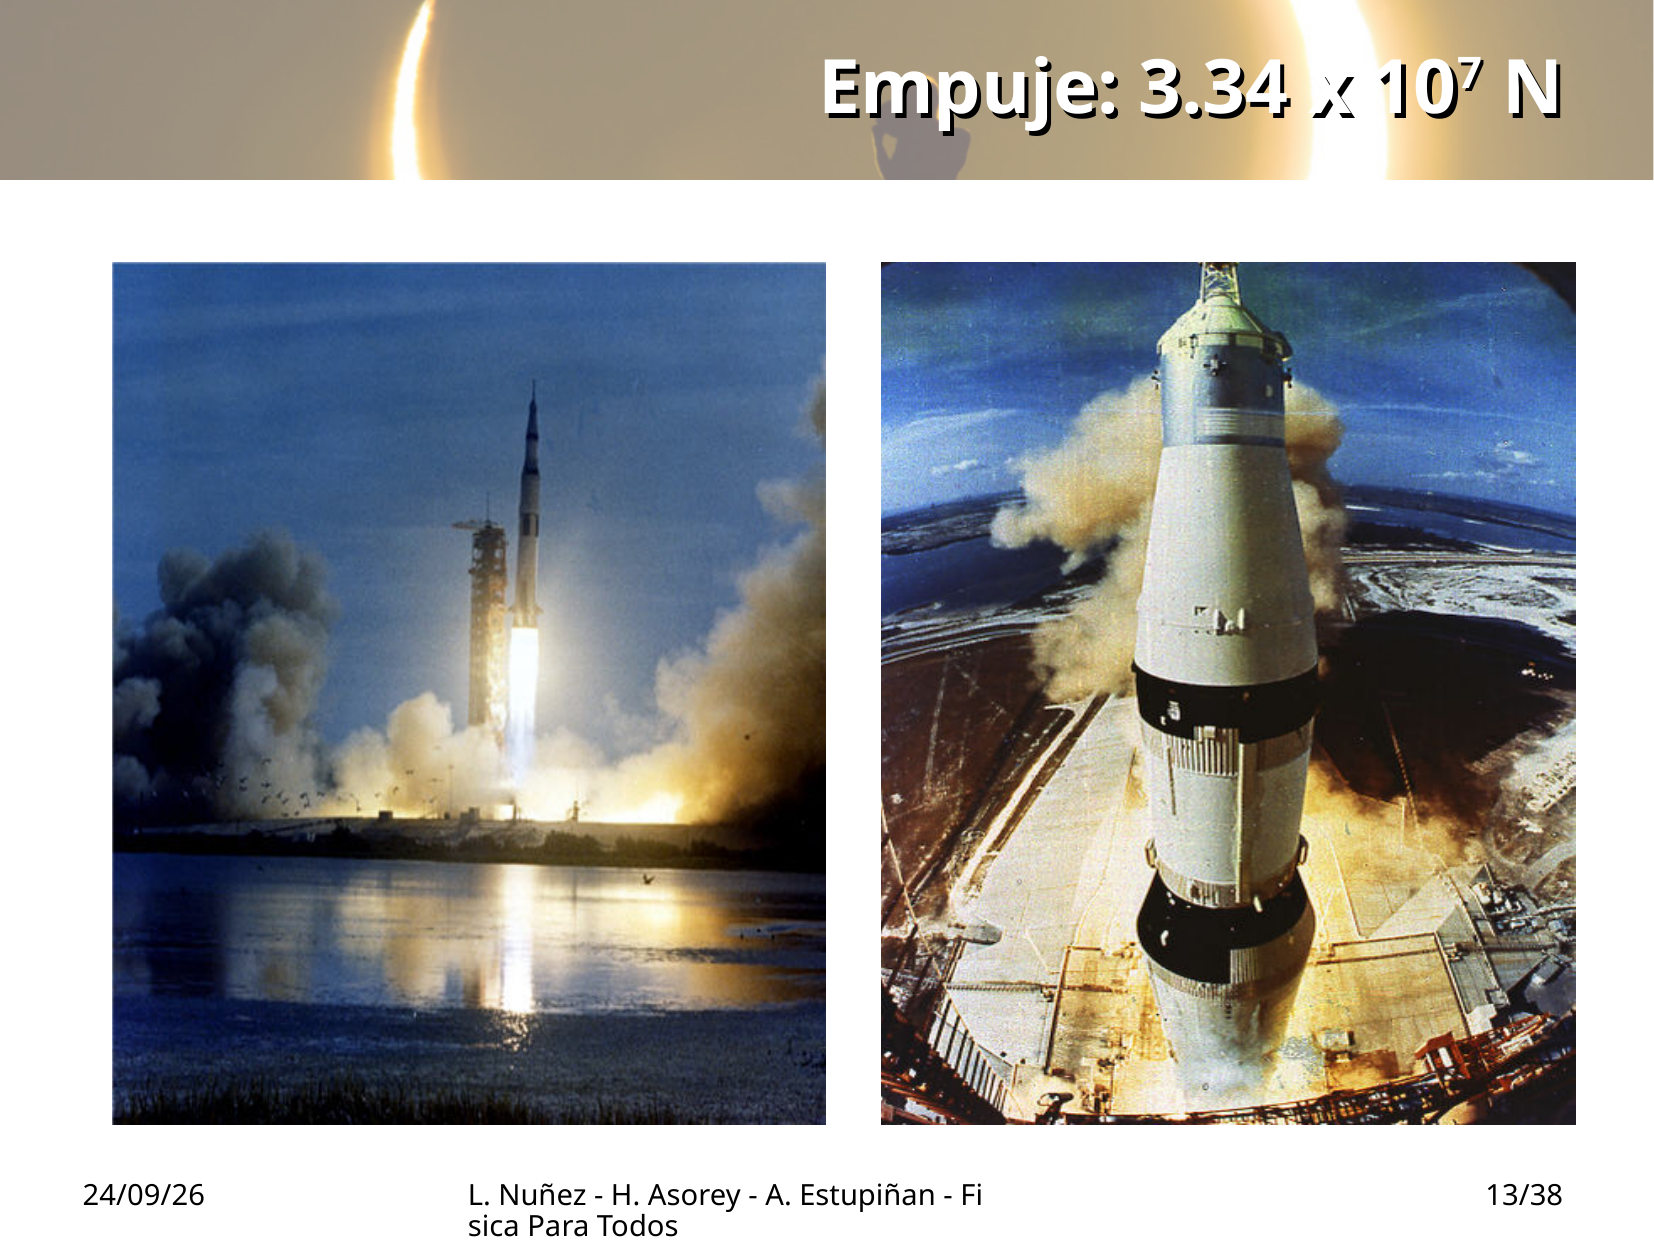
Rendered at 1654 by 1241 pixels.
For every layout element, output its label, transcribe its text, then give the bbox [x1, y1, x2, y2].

title Empuje: 3.34 x 107 N [75, 19, 1564, 151]
picture [0, 0, 1654, 180]
picture [112, 262, 826, 1126]
picture [881, 262, 1576, 1126]
